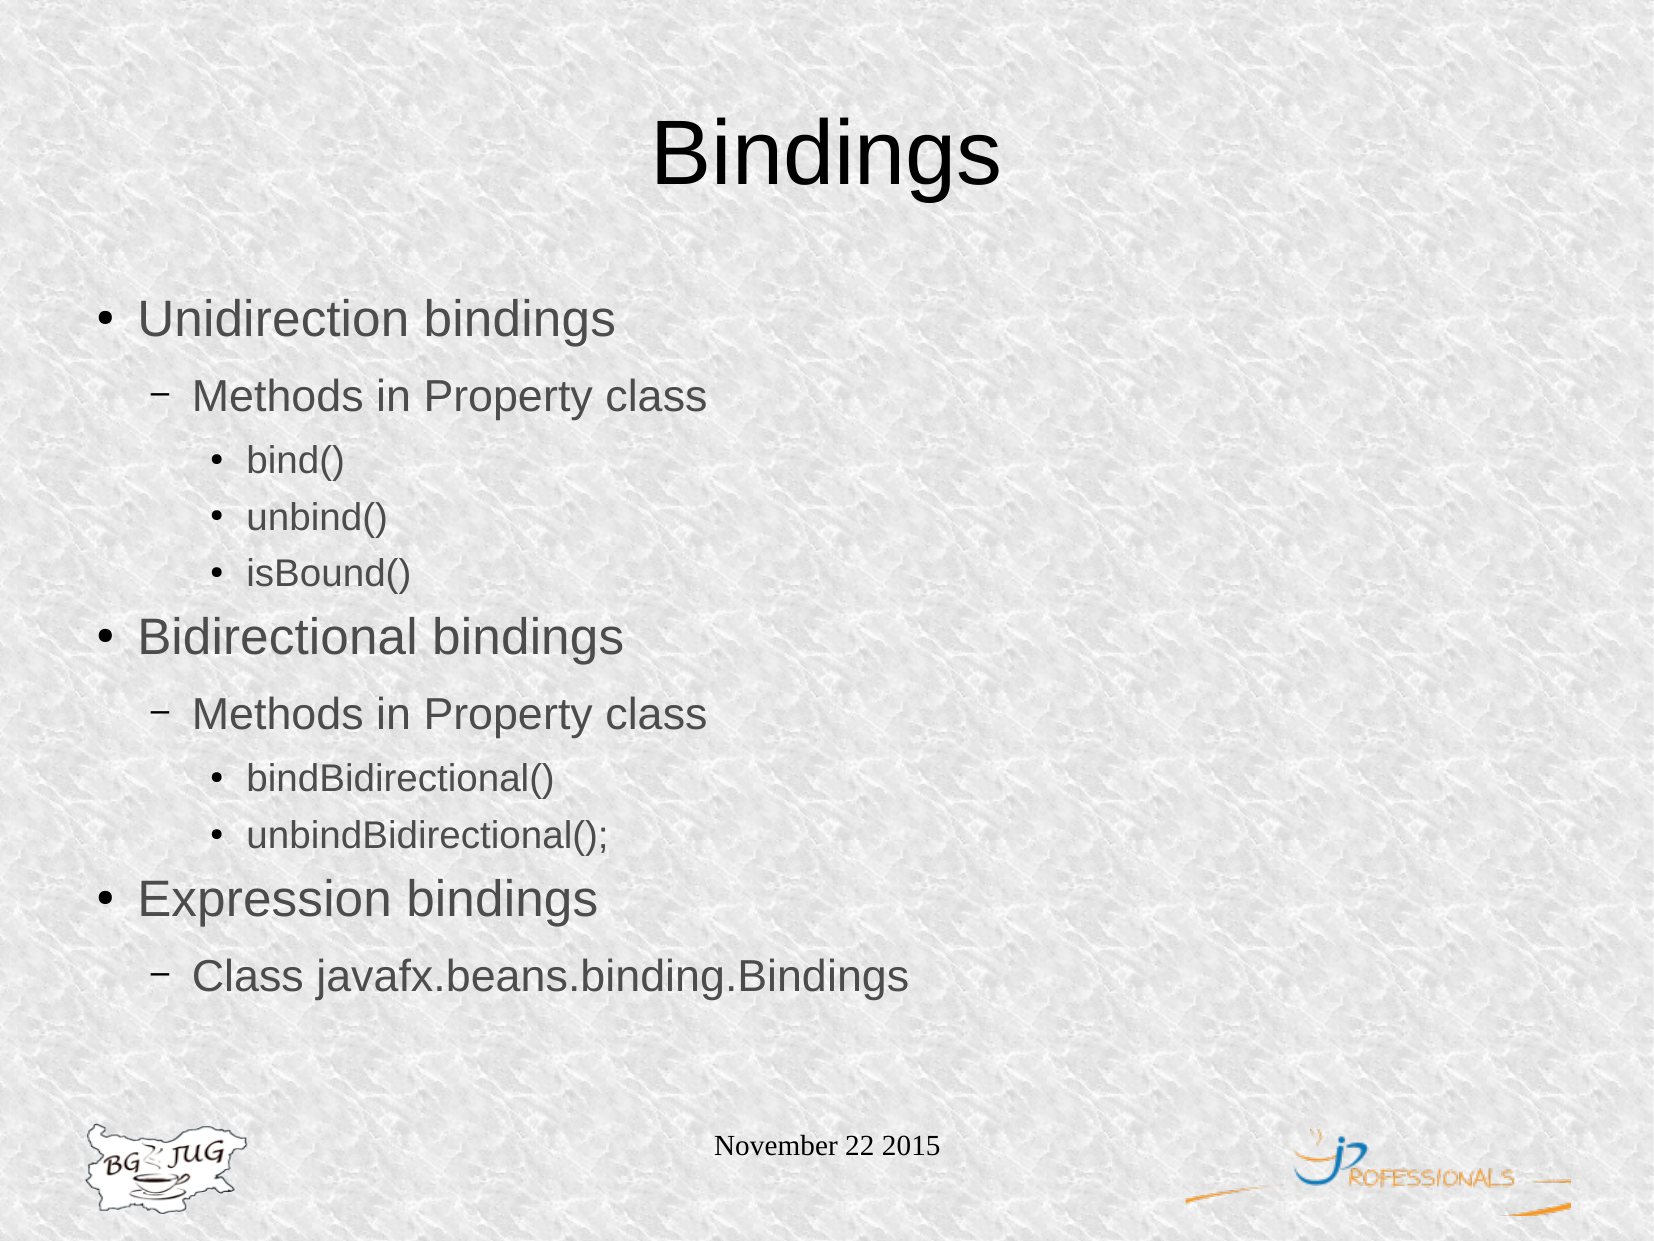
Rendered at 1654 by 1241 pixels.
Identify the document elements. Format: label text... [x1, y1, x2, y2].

title Bindings [82, 49, 1571, 257]
list Unidirection bindings Methods in Property class bind() unbind() isBound() Bidirectional bindings Methods in Property class bindBidirectional() unbindBidirectional(); Expression bindings Class javafx.beans.binding.Bindings [82, 290, 1571, 1010]
picture [0, 0, 1654, 1241]
